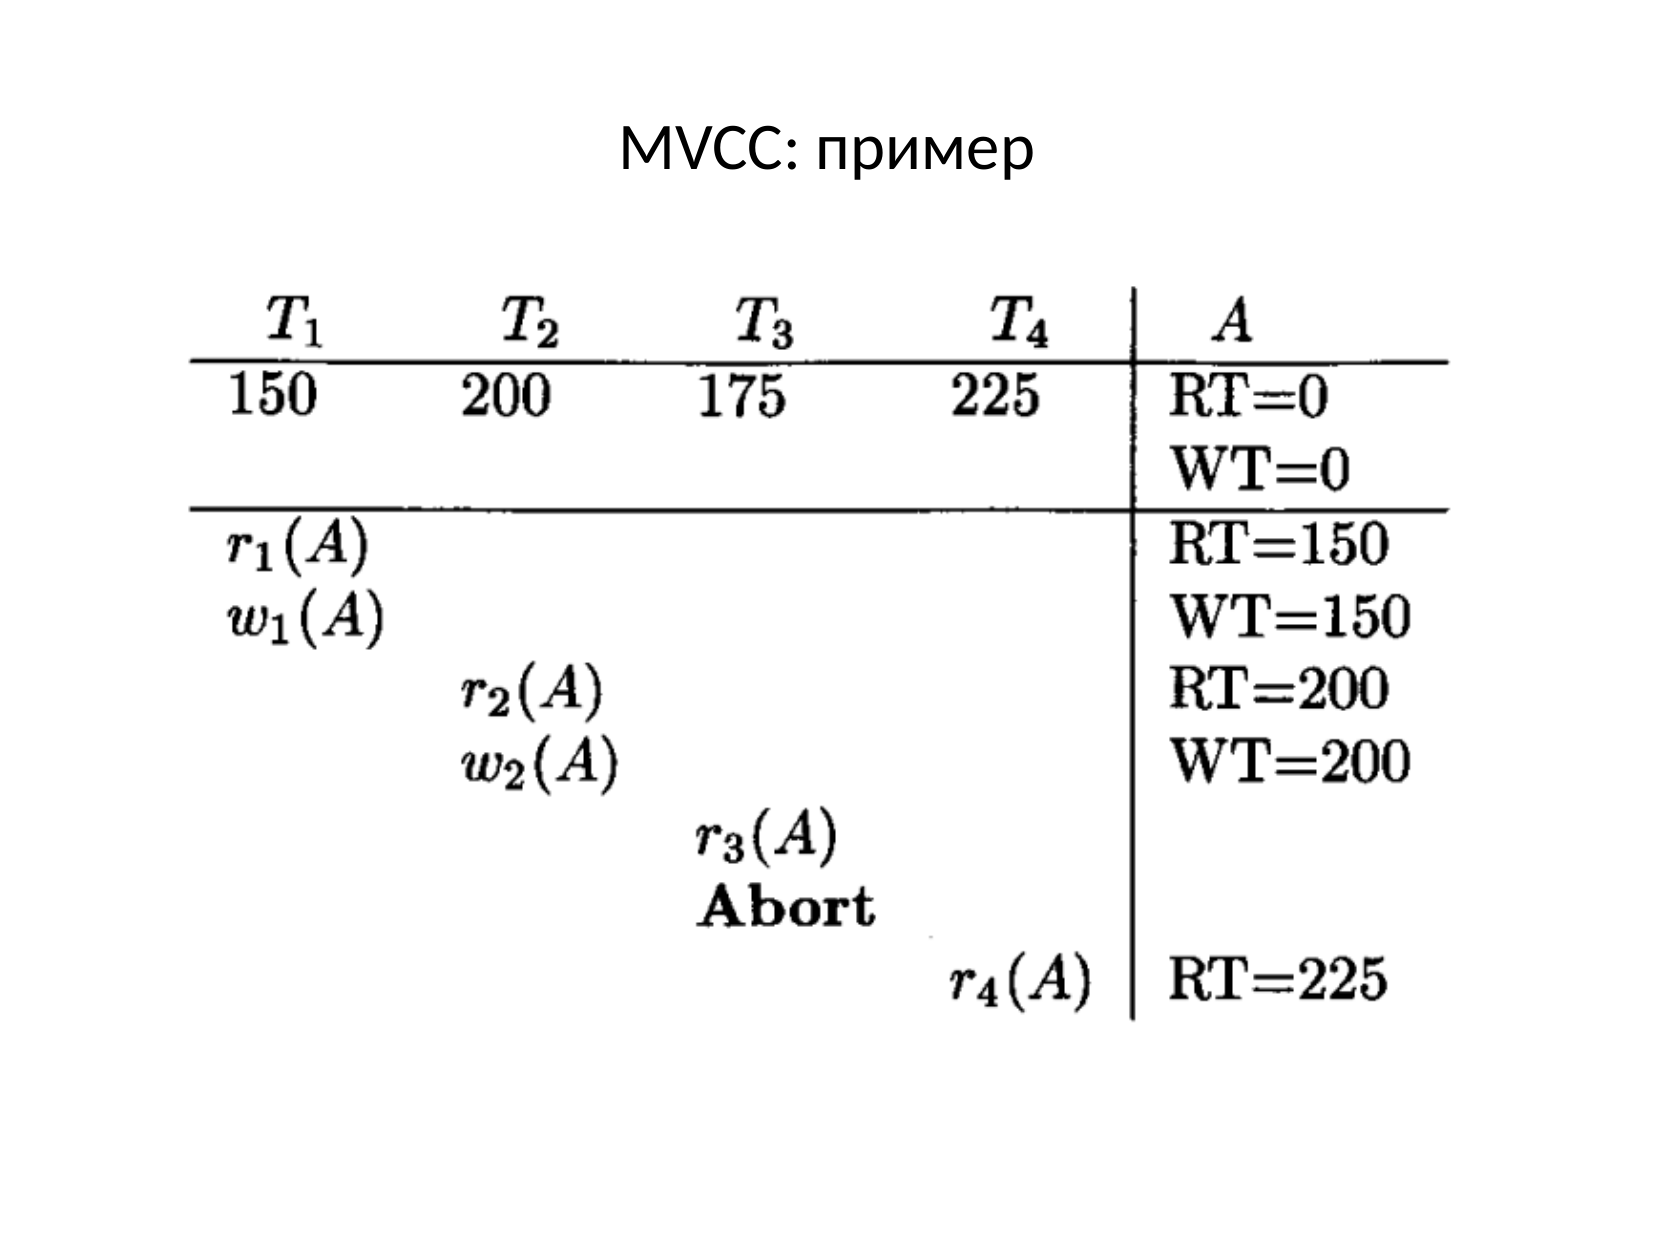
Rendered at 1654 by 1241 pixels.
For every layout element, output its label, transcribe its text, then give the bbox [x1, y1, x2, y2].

picture [145, 264, 1462, 1030]
title MVCC: пример [82, 49, 1571, 257]
